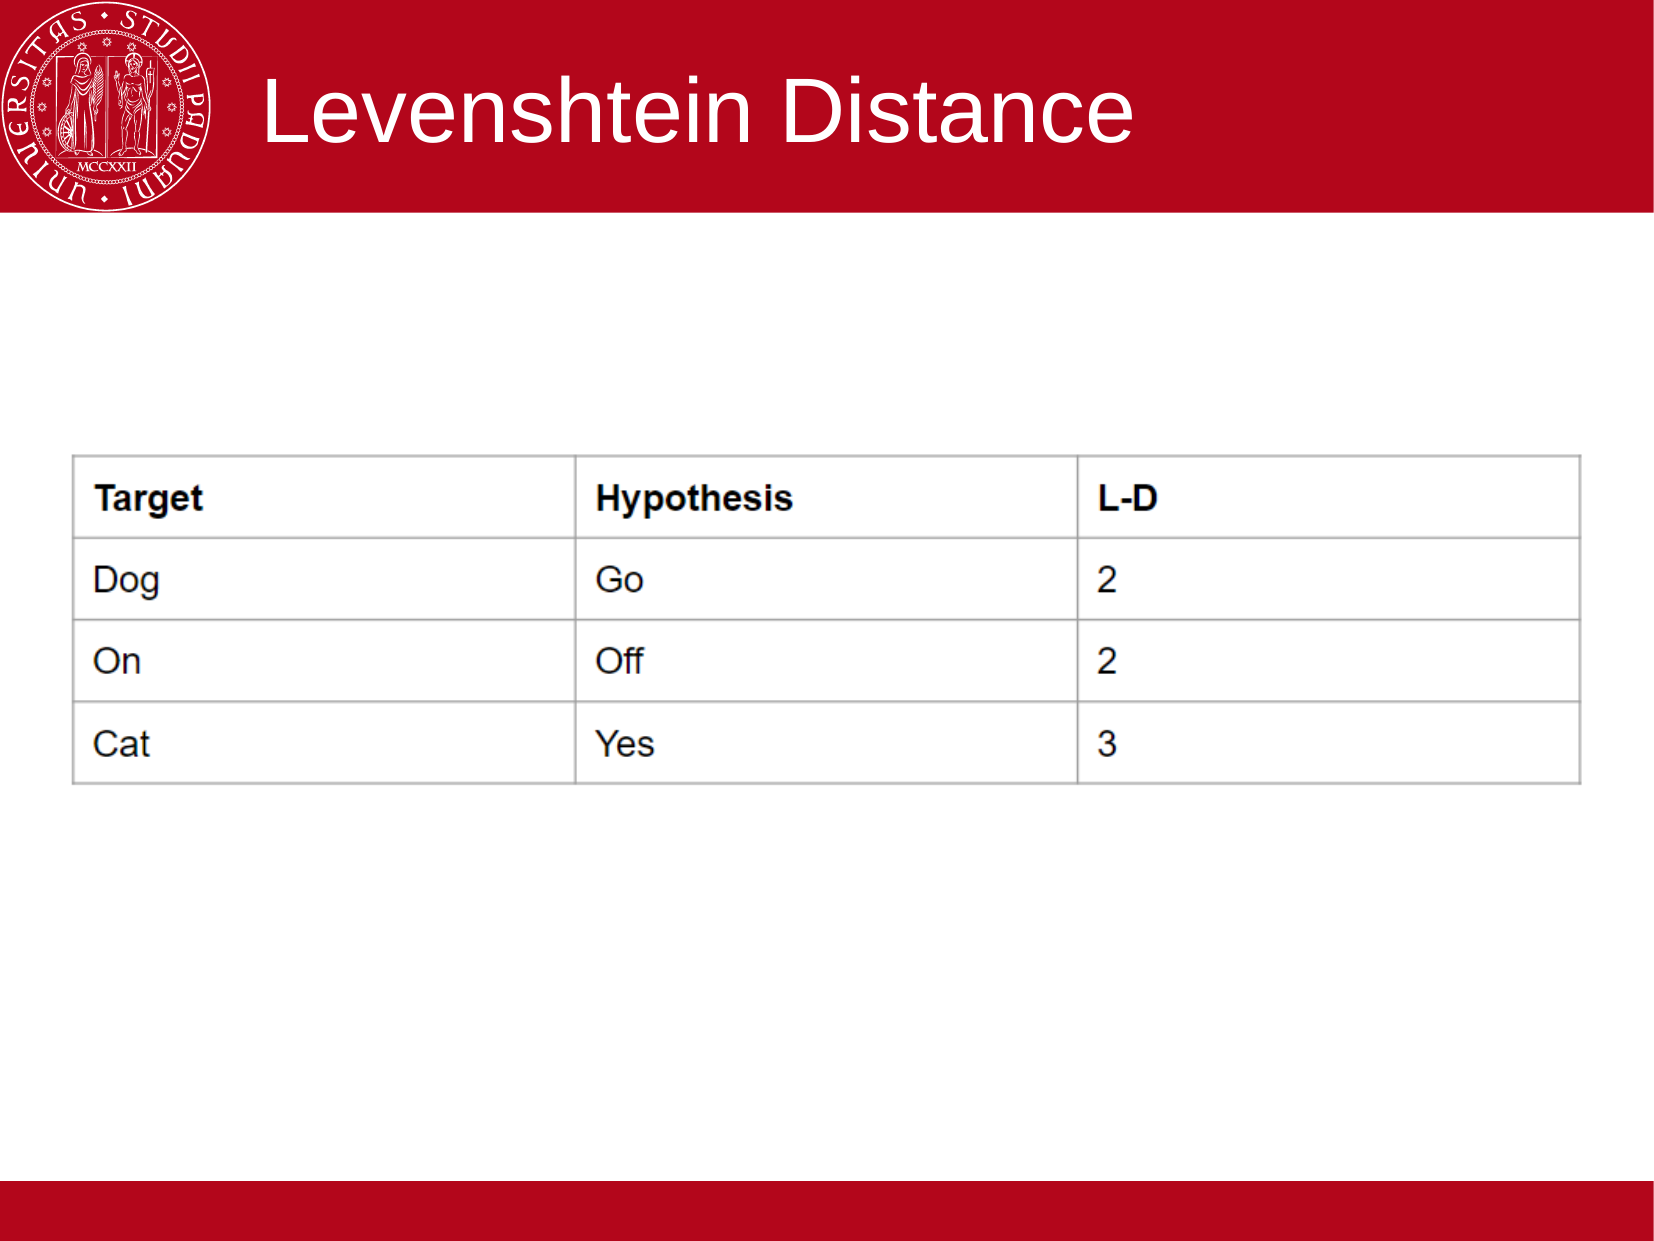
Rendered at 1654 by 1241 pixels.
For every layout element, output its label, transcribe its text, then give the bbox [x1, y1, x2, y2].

title Levenshtein Distance [259, 0, 1619, 213]
picture [69, 447, 1585, 793]
